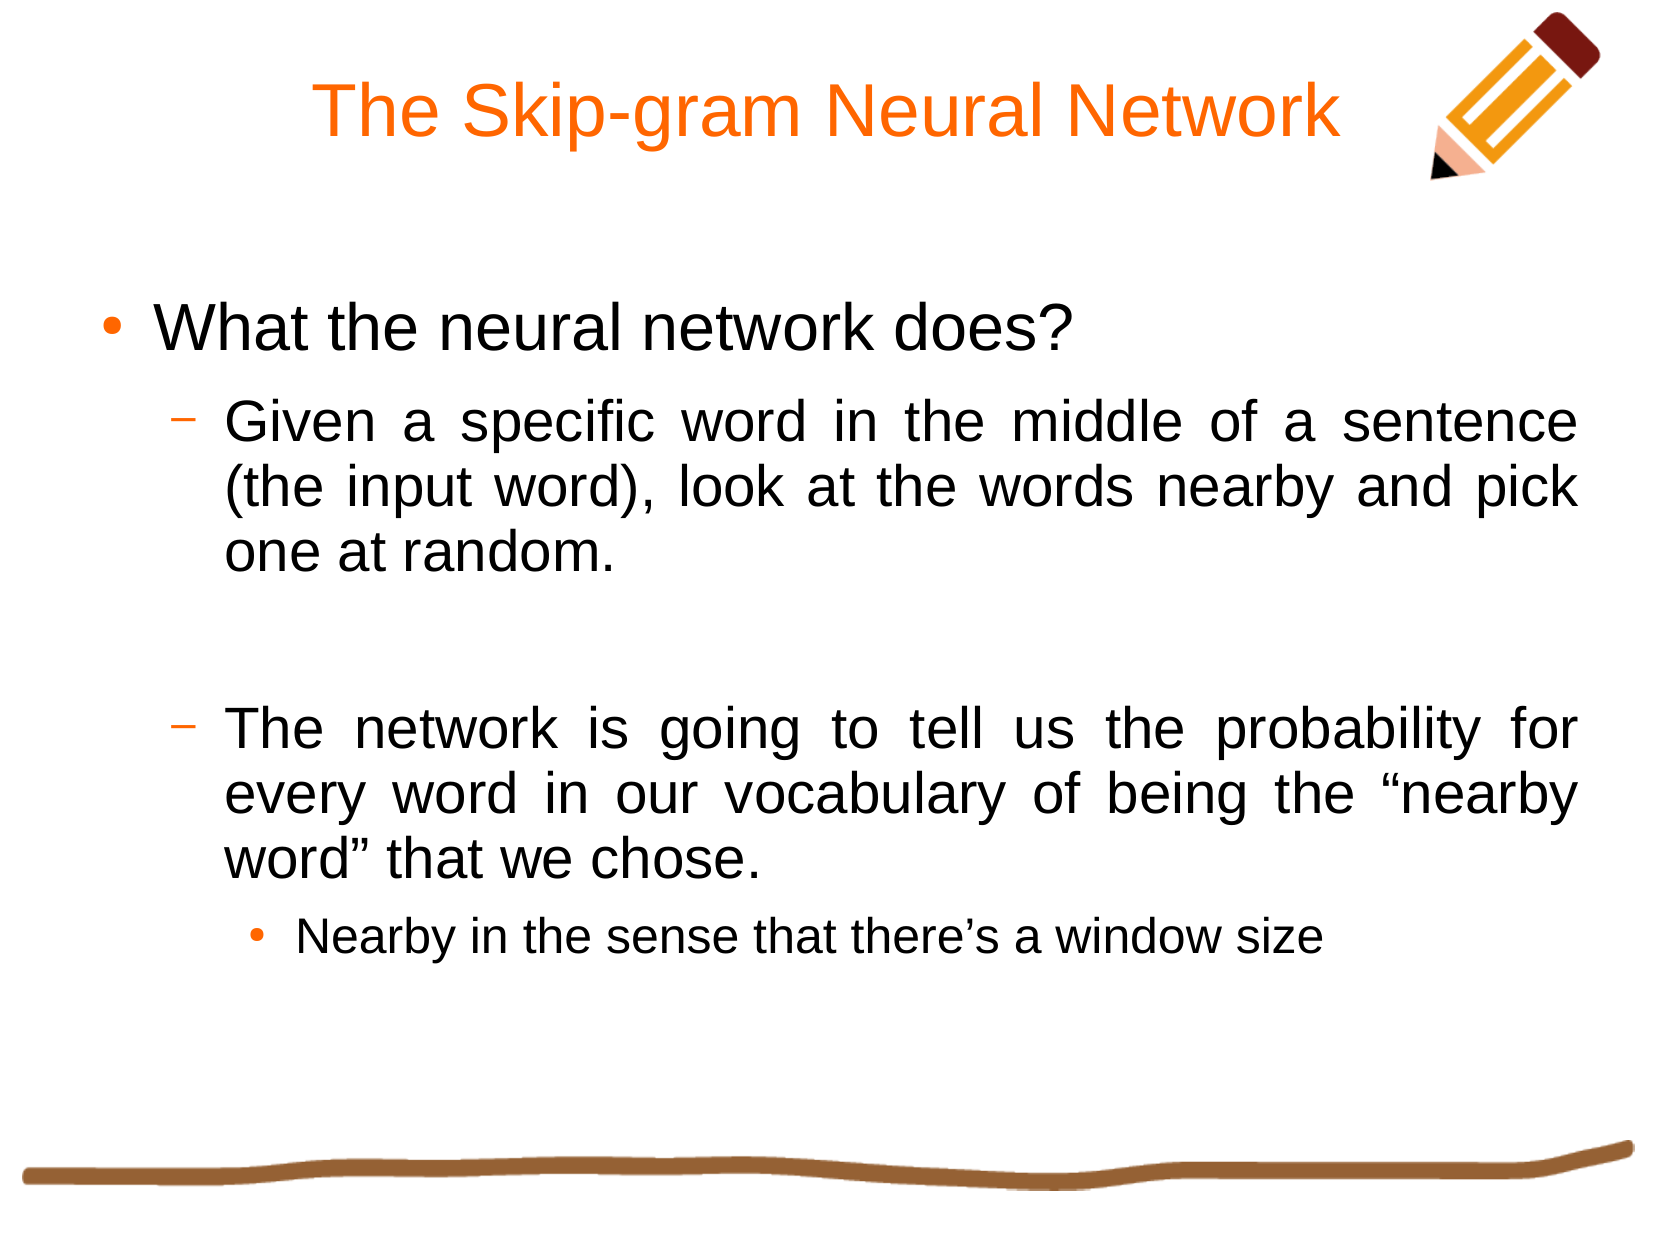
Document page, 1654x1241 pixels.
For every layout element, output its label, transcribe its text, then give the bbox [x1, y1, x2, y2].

list What the neural network does? Given a specific word in the middle of a sentence (the input word), look at the words nearby and pick one at random. The network is going to tell us the probability for every word in our vocabulary of being the “nearby word” that we chose. Nearby in the sense that there’s a window size [82, 290, 1582, 1122]
title The Skip-gram Neural Network [82, 49, 1571, 172]
picture [1430, 12, 1601, 181]
picture [22, 1140, 1635, 1191]
